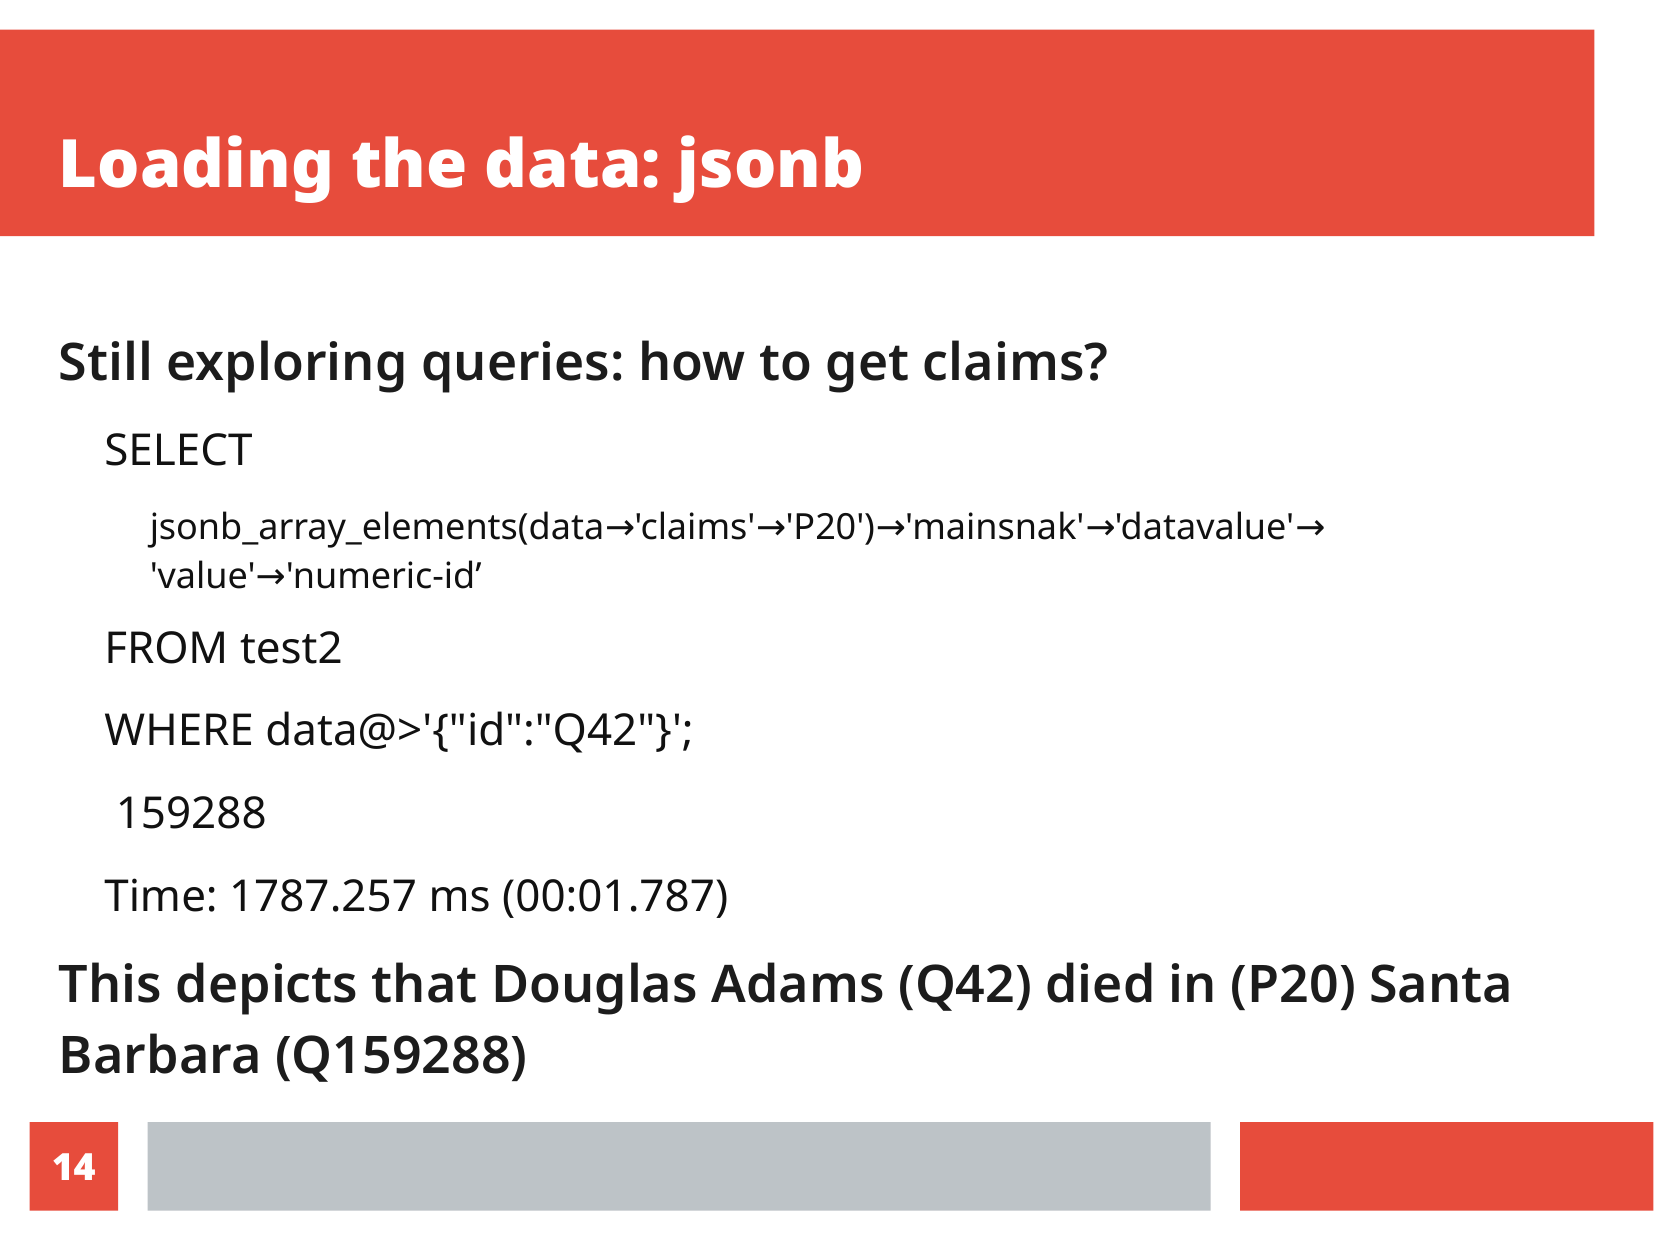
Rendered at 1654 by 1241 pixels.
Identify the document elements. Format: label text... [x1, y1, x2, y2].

title Loading the data: jsonb [59, 59, 1595, 207]
list Still exploring queries: how to get claims? SELECT jsonb_array_elements(data→'claims'→'P20')→'mainsnak'→'datavalue'→ 'value'→'numeric-id’ FROM test2 WHERE data@>'{"id":"Q42"}'; 159288 Time: 1787.257 ms (00:01.787) This depicts that Douglas Adams (Q42) died in (P20) Santa Barbara (Q159288) [59, 324, 1565, 1093]
